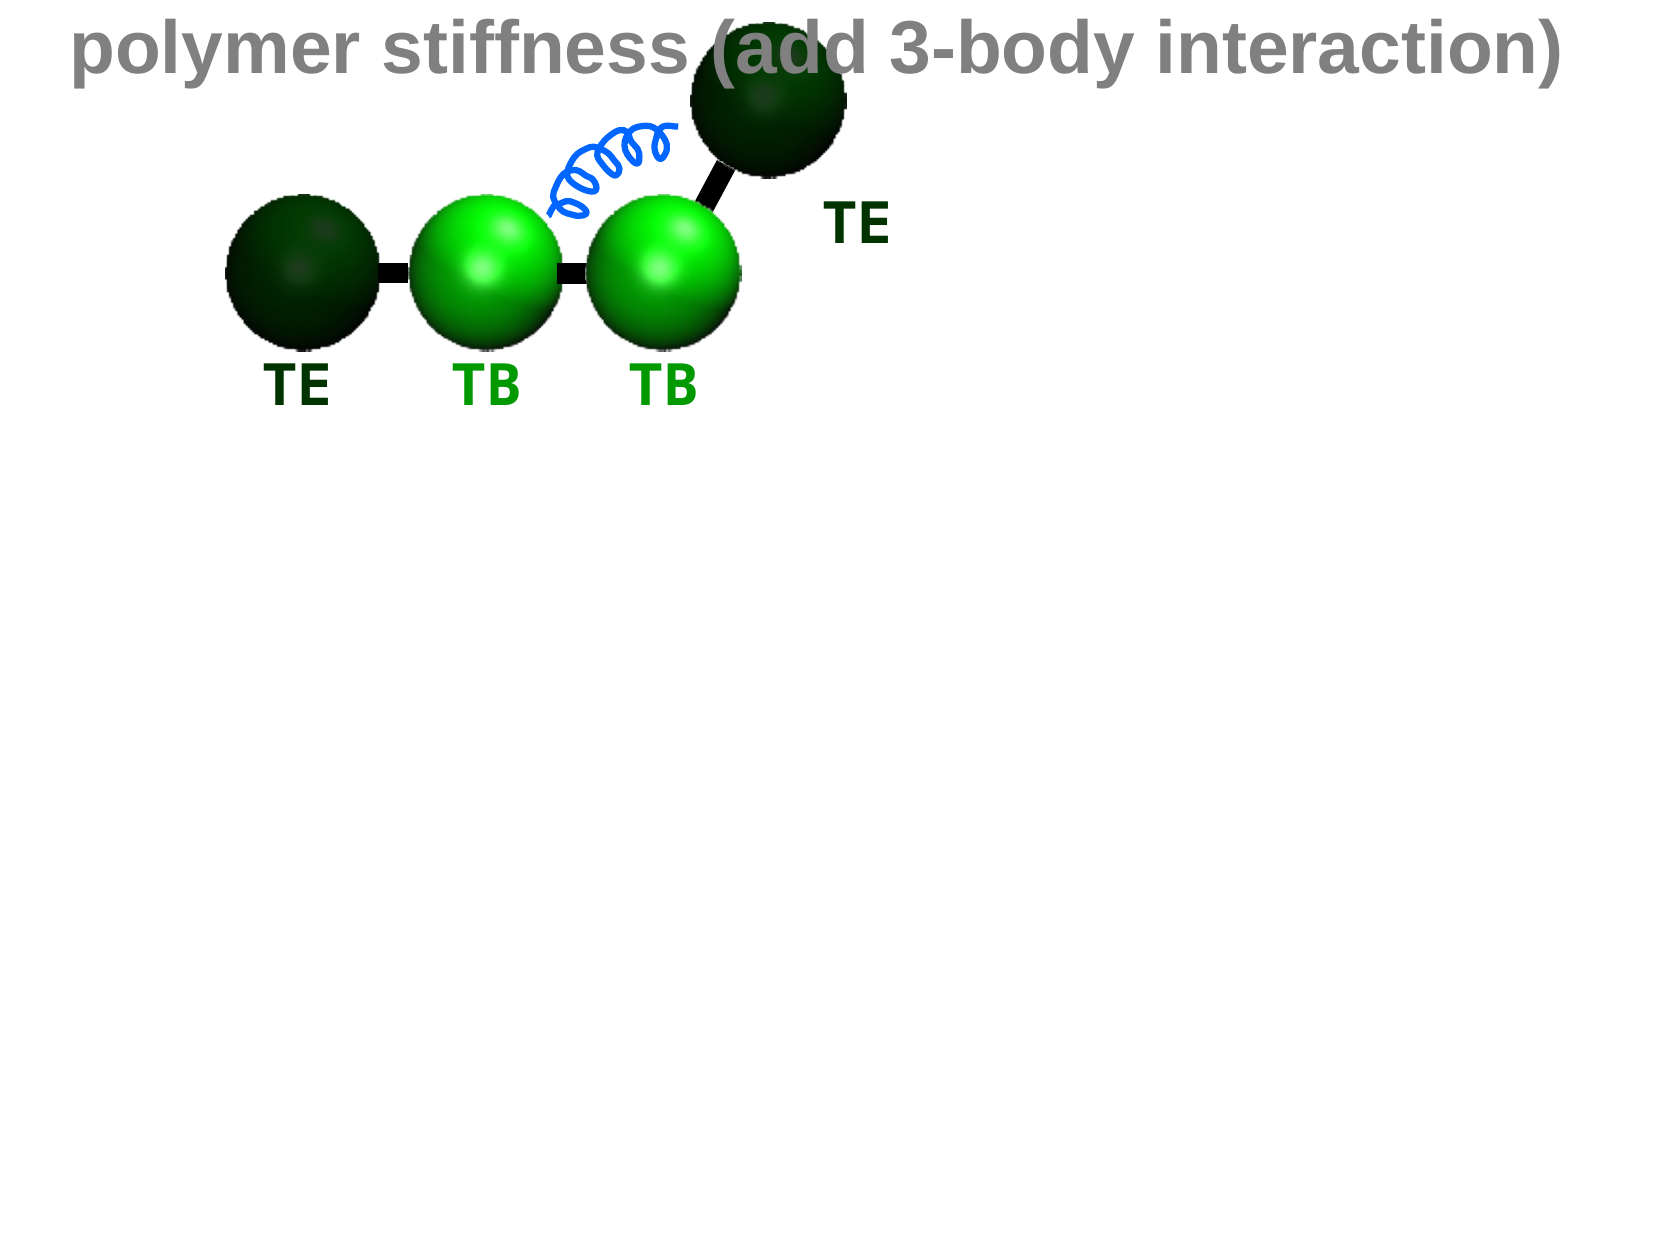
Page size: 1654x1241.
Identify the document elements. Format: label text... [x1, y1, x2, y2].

text_box TB [381, 335, 592, 409]
picture [408, 194, 565, 335]
picture [690, 140, 847, 179]
text_box TB [558, 336, 769, 410]
picture [225, 194, 382, 352]
text_box TE [752, 174, 963, 248]
text_box polymer stiffness (add 3-body interaction) [0, 0, 1635, 140]
picture [557, 194, 565, 200]
text_box TE [192, 335, 381, 409]
picture [585, 194, 742, 352]
